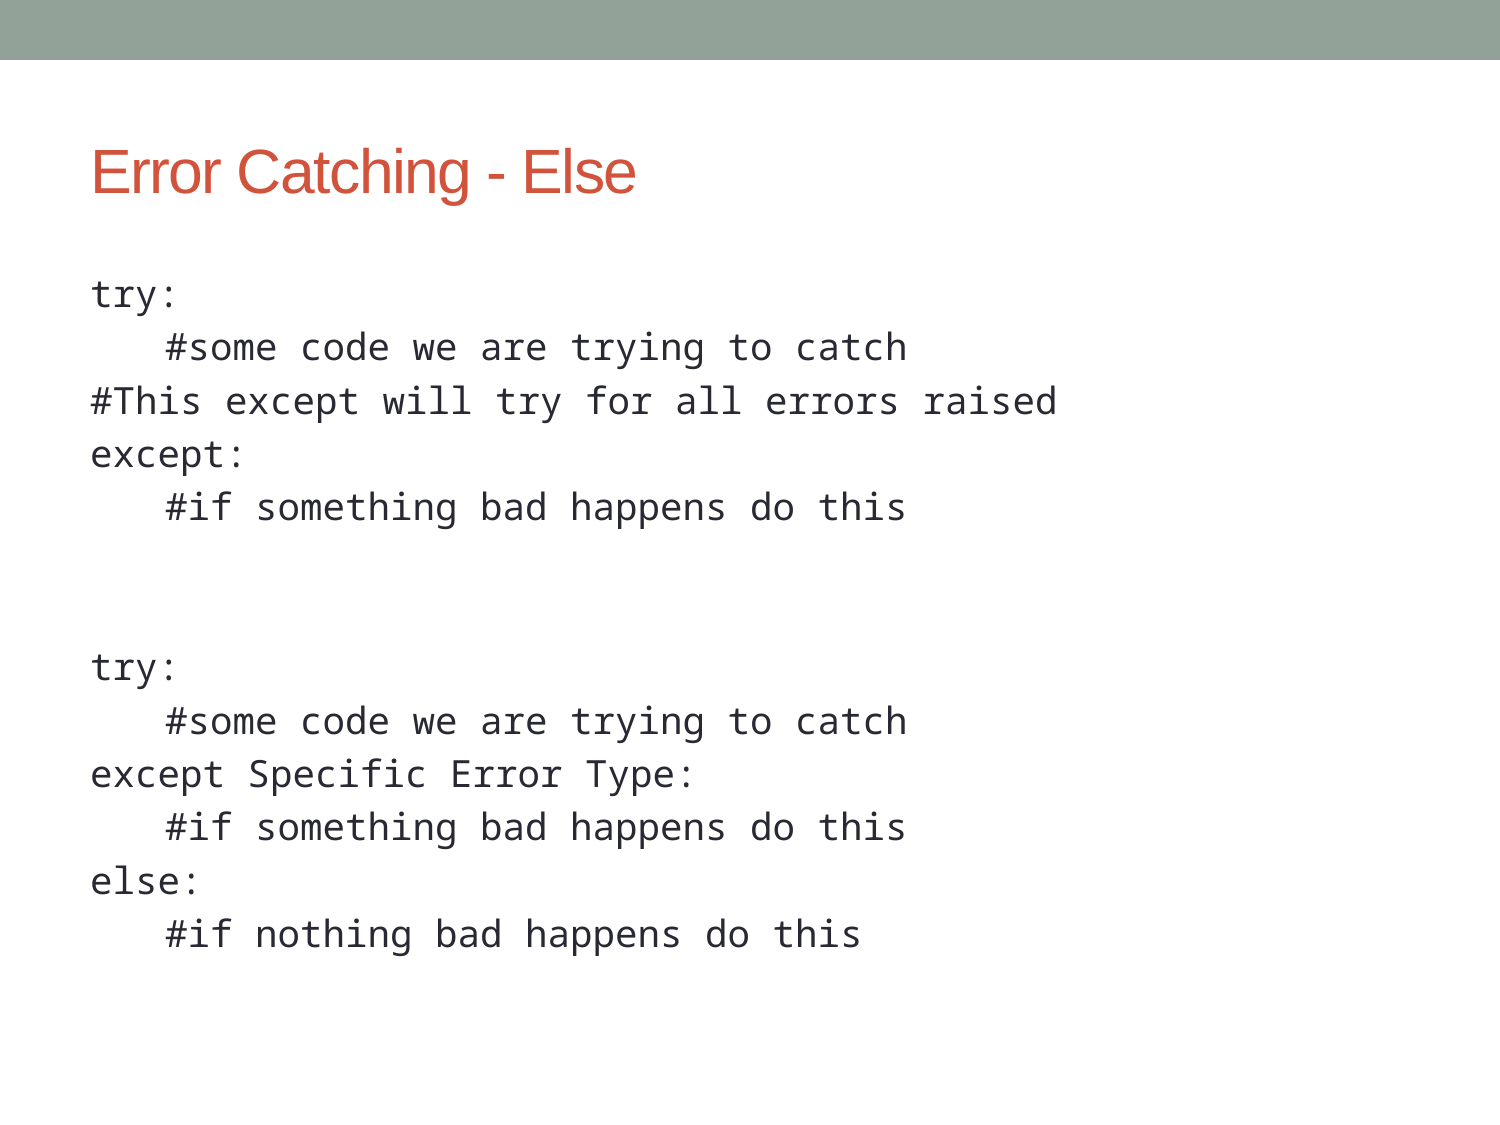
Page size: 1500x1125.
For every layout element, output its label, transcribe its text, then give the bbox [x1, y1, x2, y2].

list try: #some code we are trying to catch #This except will try for all errors raised except: #if something bad happens do this try: #some code we are trying to catch except Specific Error Type: #if something bad happens do this else: #if nothing bad happens do this [75, 262, 1426, 1063]
title Error Catching - Else [75, 87, 1426, 251]
